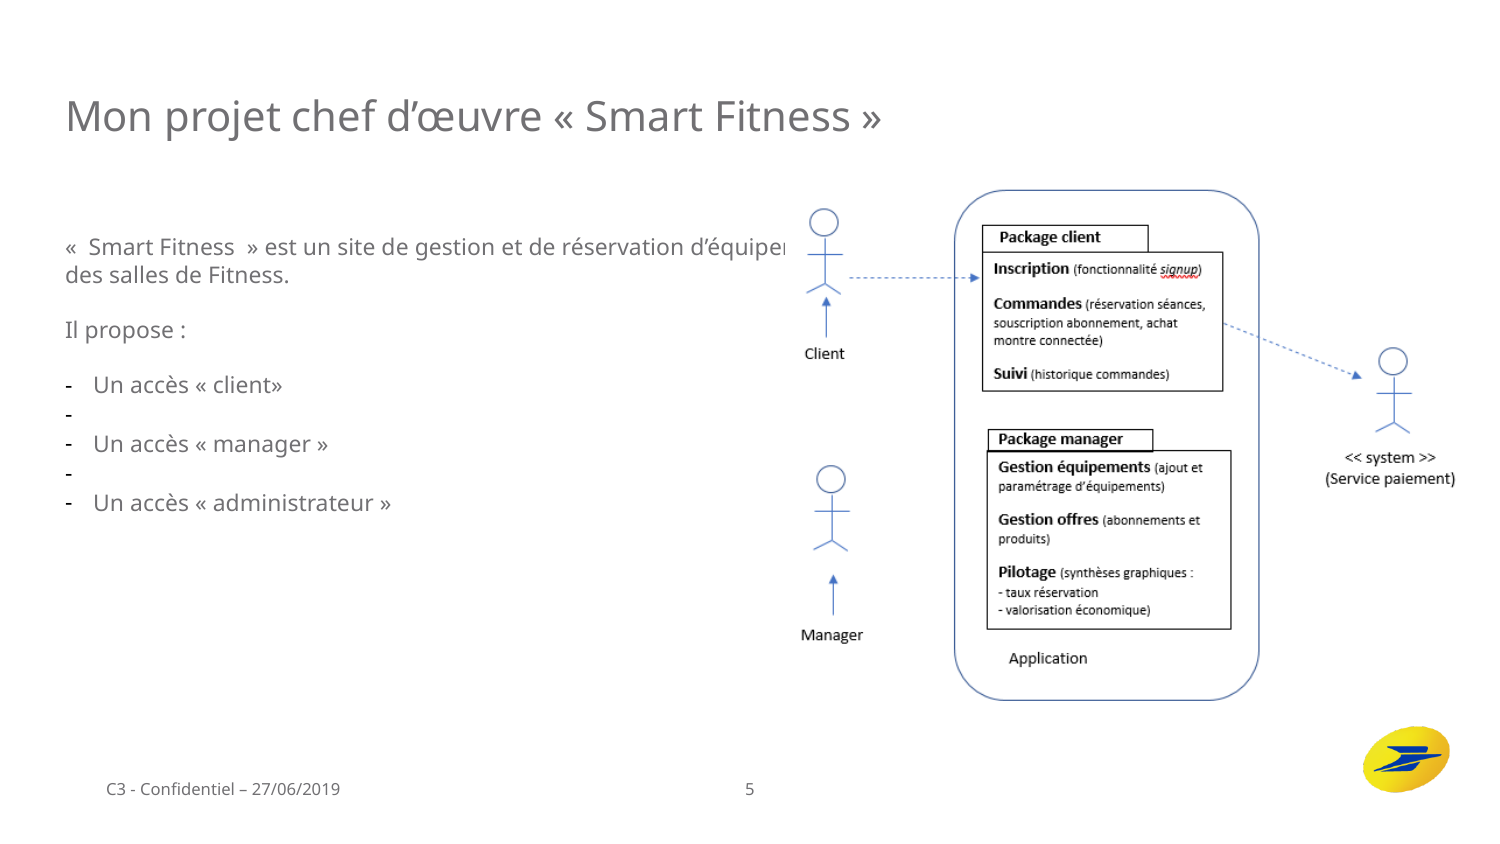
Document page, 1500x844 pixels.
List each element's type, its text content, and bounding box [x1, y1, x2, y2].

list « Smart Fitness » est un site de gestion et de réservation d’équipements des salles de Fitness. Il propose : Un accès « client» Un accès « manager » Un accès « administrateur » [64, 232, 785, 718]
picture [785, 170, 1466, 821]
title Mon projet chef d’œuvre « Smart Fitness » [64, 89, 1436, 169]
